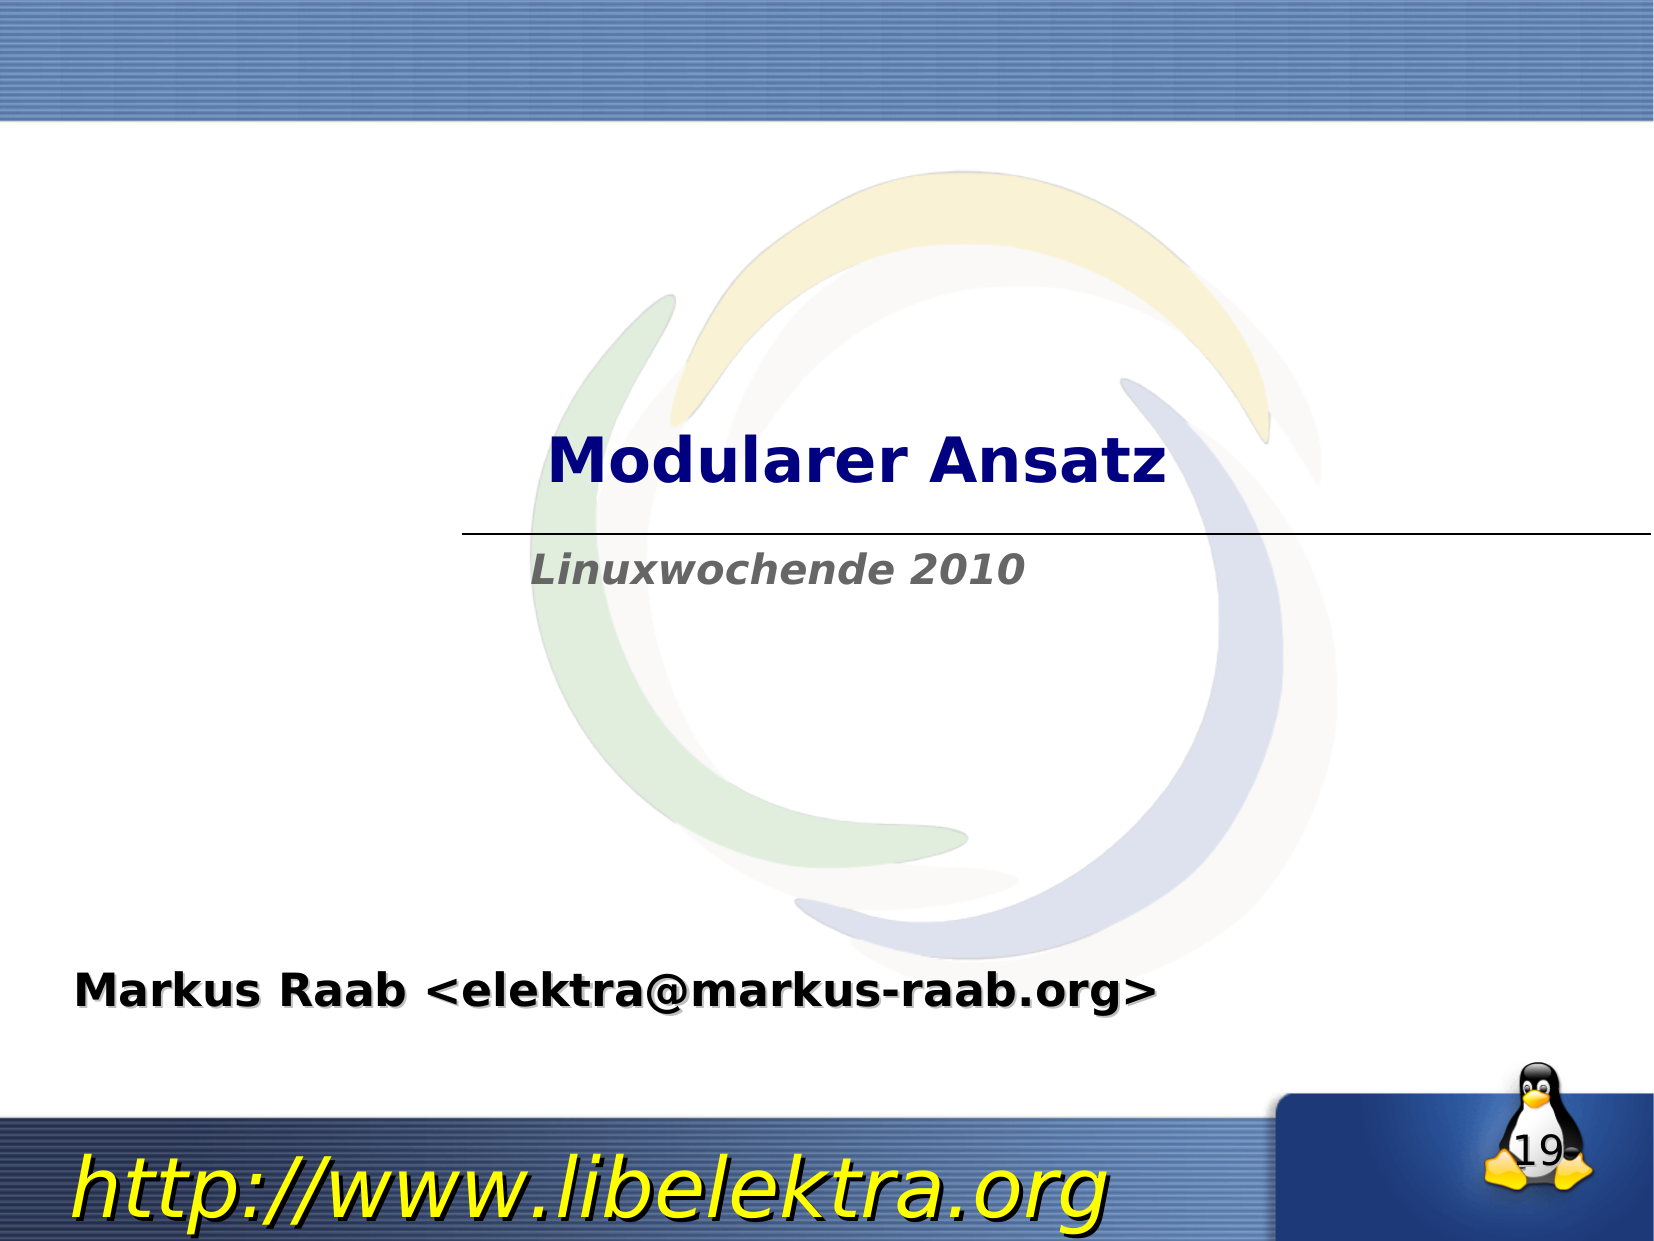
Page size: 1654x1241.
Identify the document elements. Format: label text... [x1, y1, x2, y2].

picture [481, 535, 1374, 953]
text_box <Nummer> [1454, 1122, 1565, 1178]
text_box Markus Raab <elektra@markus-raab.org> [58, 953, 1481, 1030]
picture [0, 1061, 1654, 1241]
text_box Linuxwochende 2010 [515, 538, 1448, 685]
picture [0, 0, 1654, 533]
text_box Modularer Ansatz [531, 413, 1434, 511]
